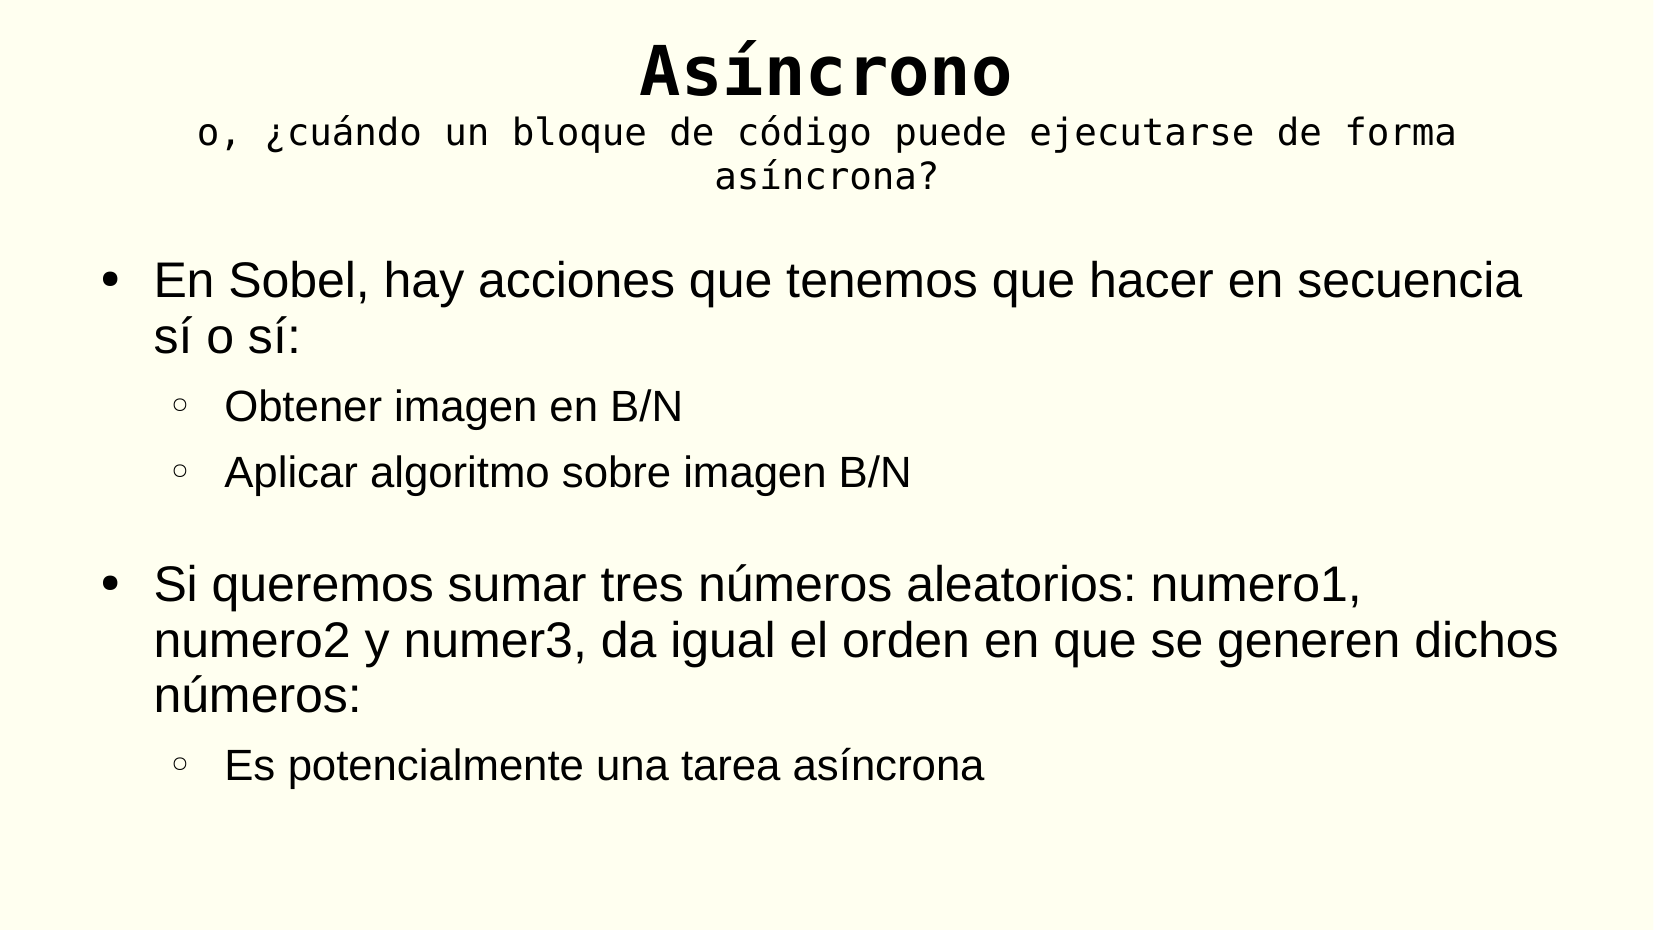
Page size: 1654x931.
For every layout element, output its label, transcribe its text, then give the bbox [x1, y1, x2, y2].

list En Sobel, hay acciones que tenemos que hacer en secuencia sí o sí: Obtener imagen en B/N Aplicar algoritmo sobre imagen B/N Si queremos sumar tres números aleatorios: numero1, numero2 y numer3, da igual el orden en que se generen dichos números: Es potencialmente una tarea asíncrona [82, 252, 1571, 830]
title Asíncrono o, ¿cuándo un bloque de código puede ejecutarse de forma asíncrona? [82, 31, 1571, 199]
